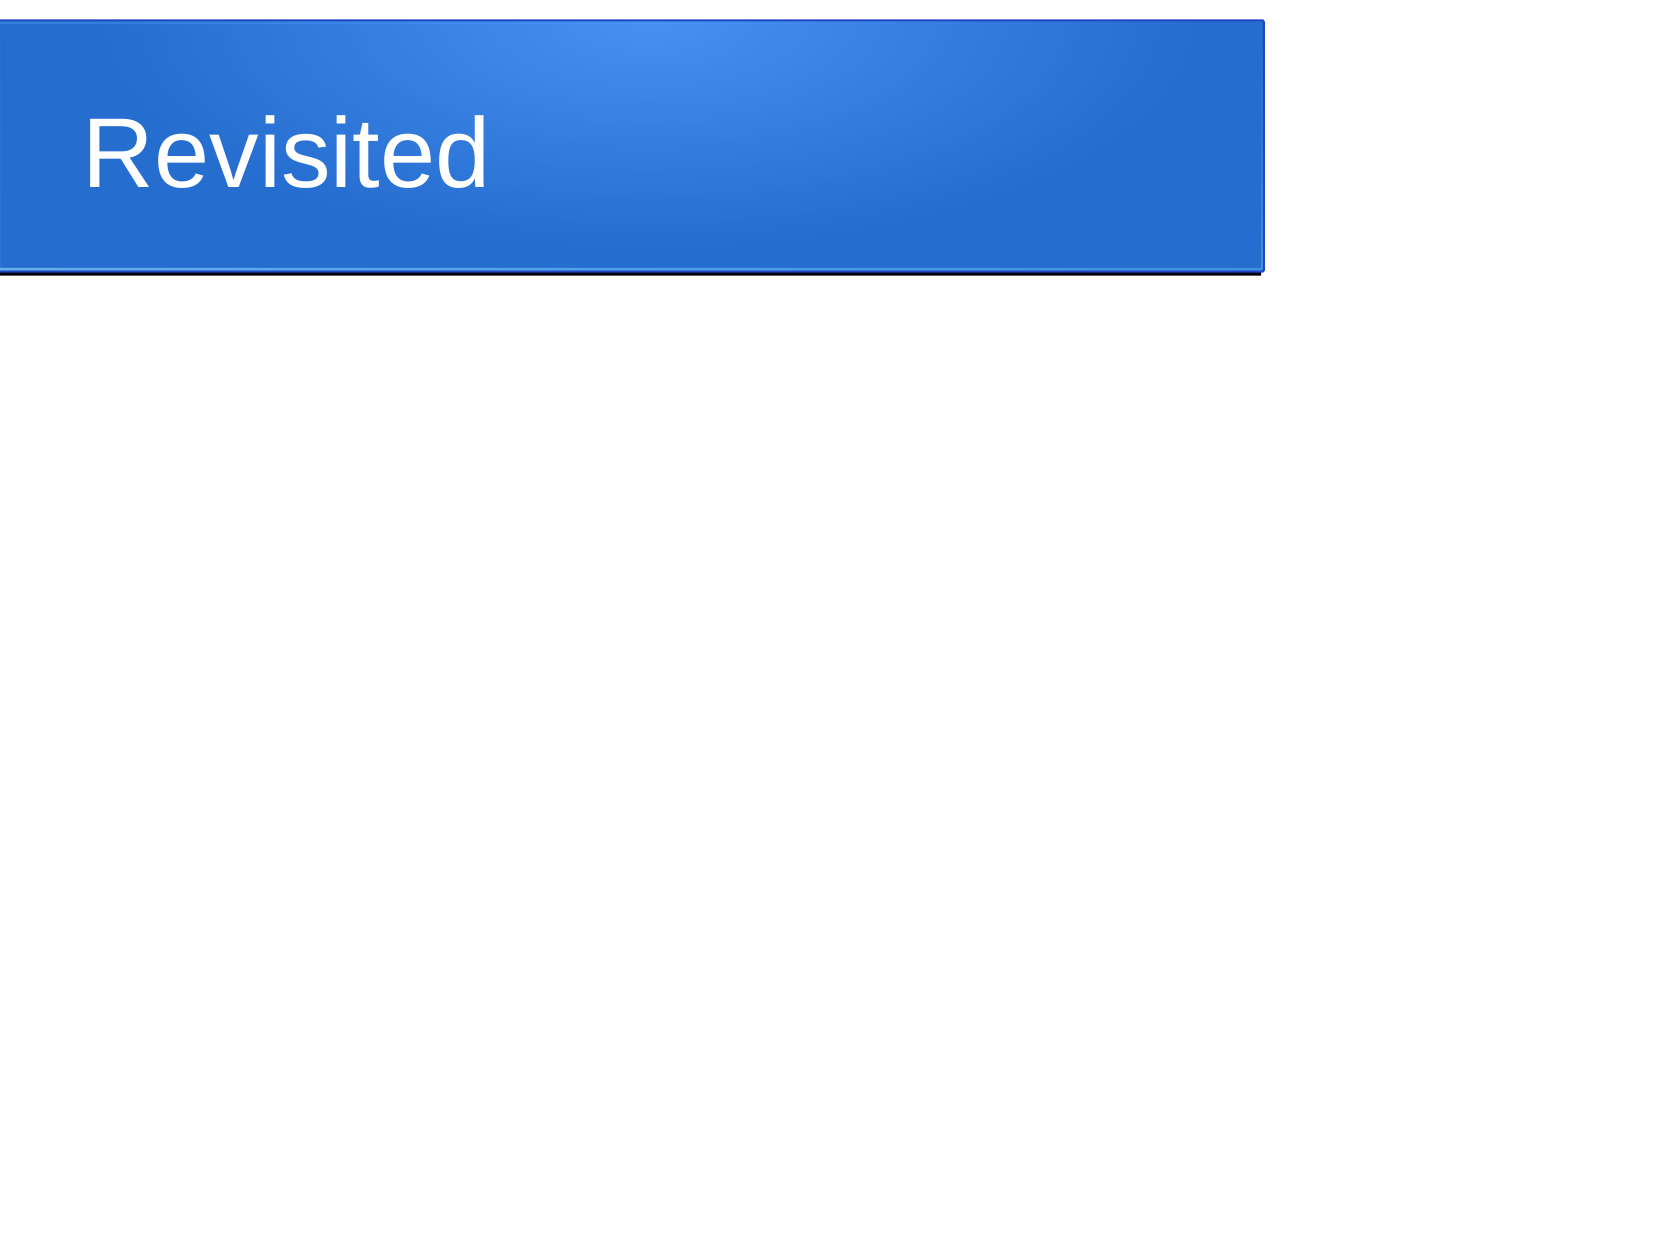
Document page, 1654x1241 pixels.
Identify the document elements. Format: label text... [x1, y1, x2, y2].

title Revisited [82, 49, 1250, 257]
